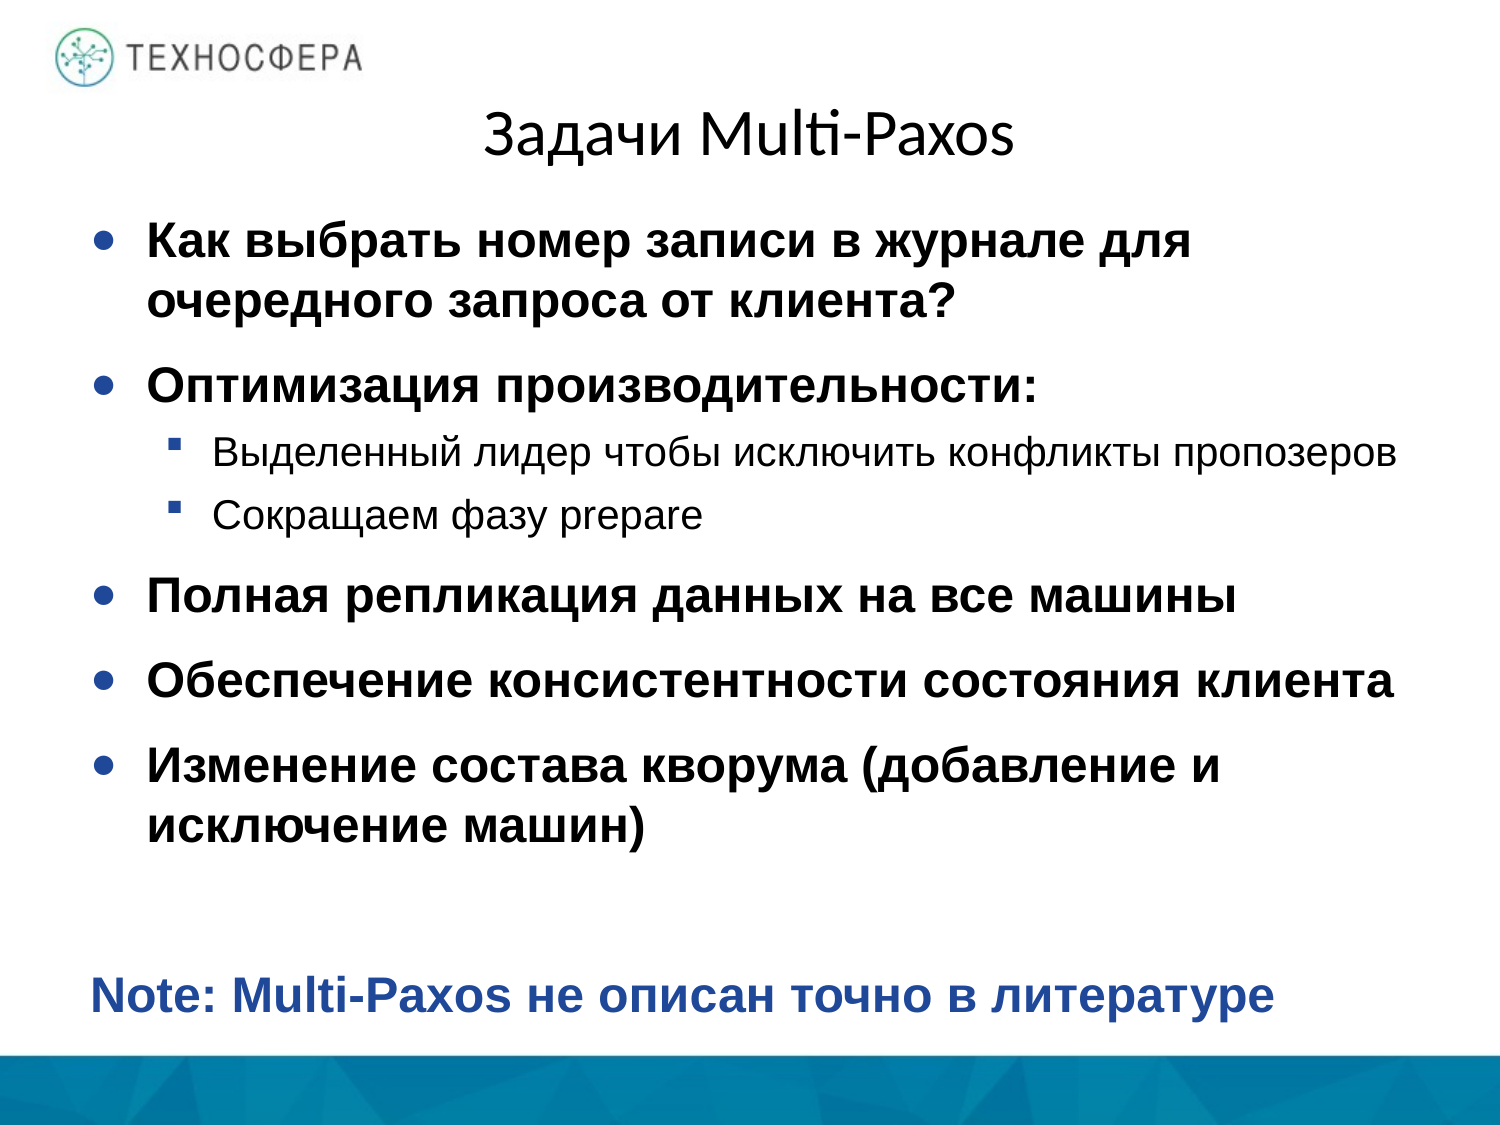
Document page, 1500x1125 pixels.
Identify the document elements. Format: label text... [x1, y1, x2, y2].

list Как выбрать номер записи в журнале для очередного запроса от клиента? Оптимизация производительности: Выделенный лидер чтобы исключить конфликты пропозеров Сокращаем фазу prepare Полная репликация данных на все машины Обеспечение консистентности состояния клиента Изменение состава кворума (добавление и исключение машин) Note: Multi-Paxos не описан точно в литературе [75, 233, 1425, 1005]
picture [0, 0, 1500, 1057]
title Задачи Multi-Paxos [75, 45, 1426, 233]
